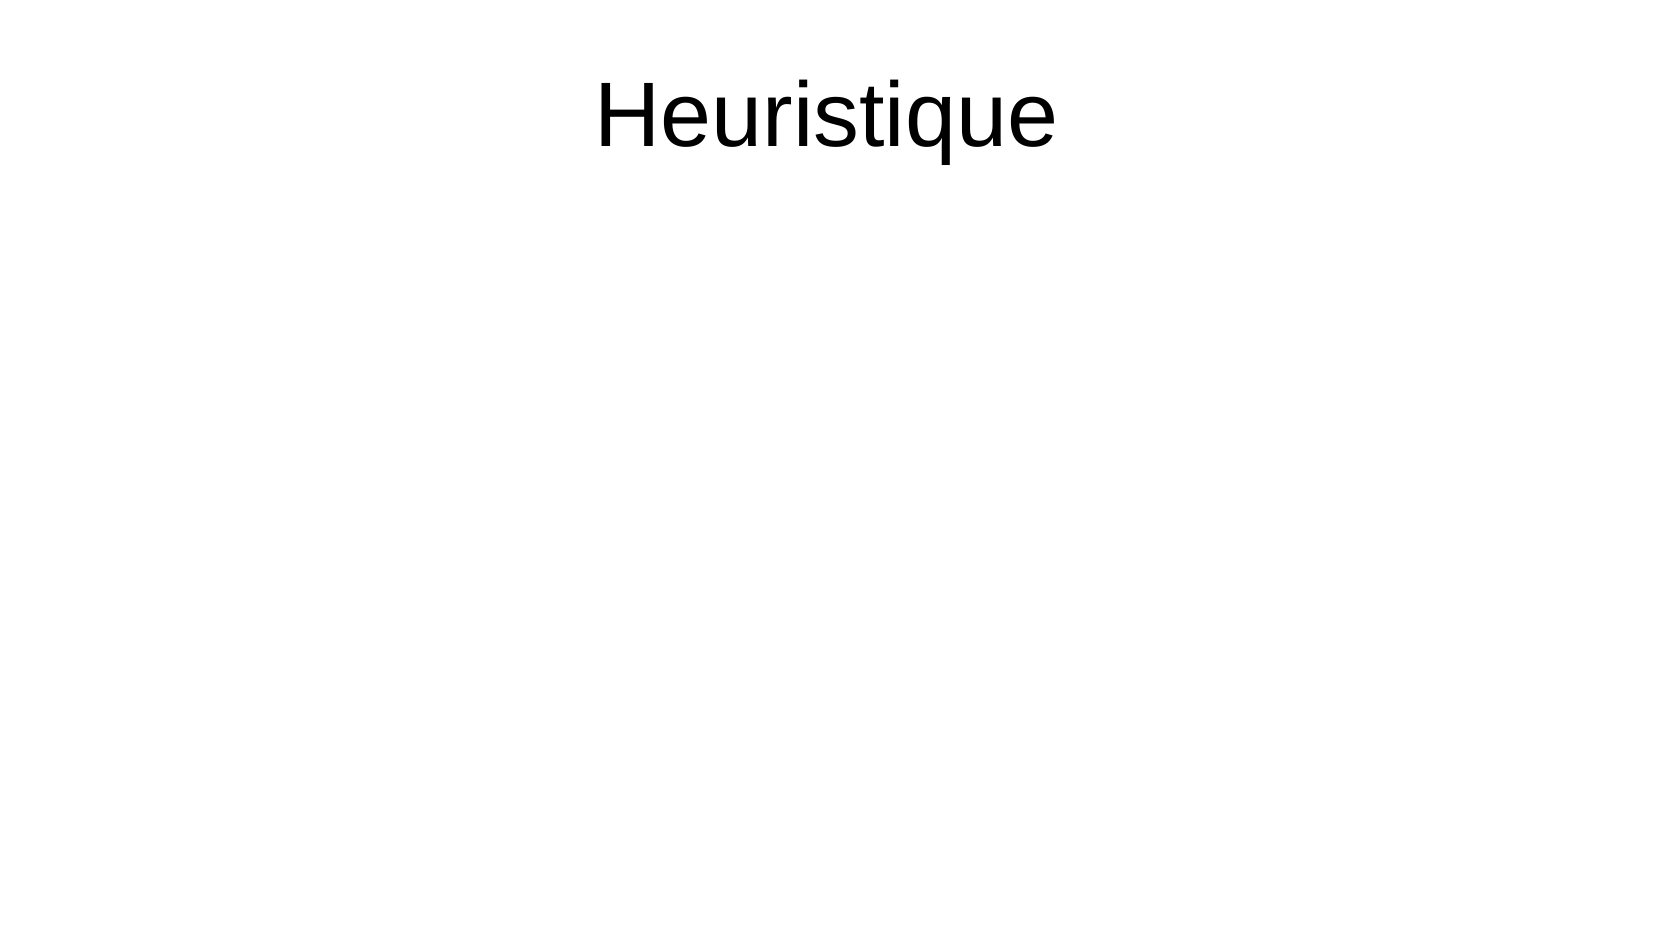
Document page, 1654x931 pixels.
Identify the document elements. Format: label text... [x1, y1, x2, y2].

title Heuristique [82, 37, 1571, 193]
